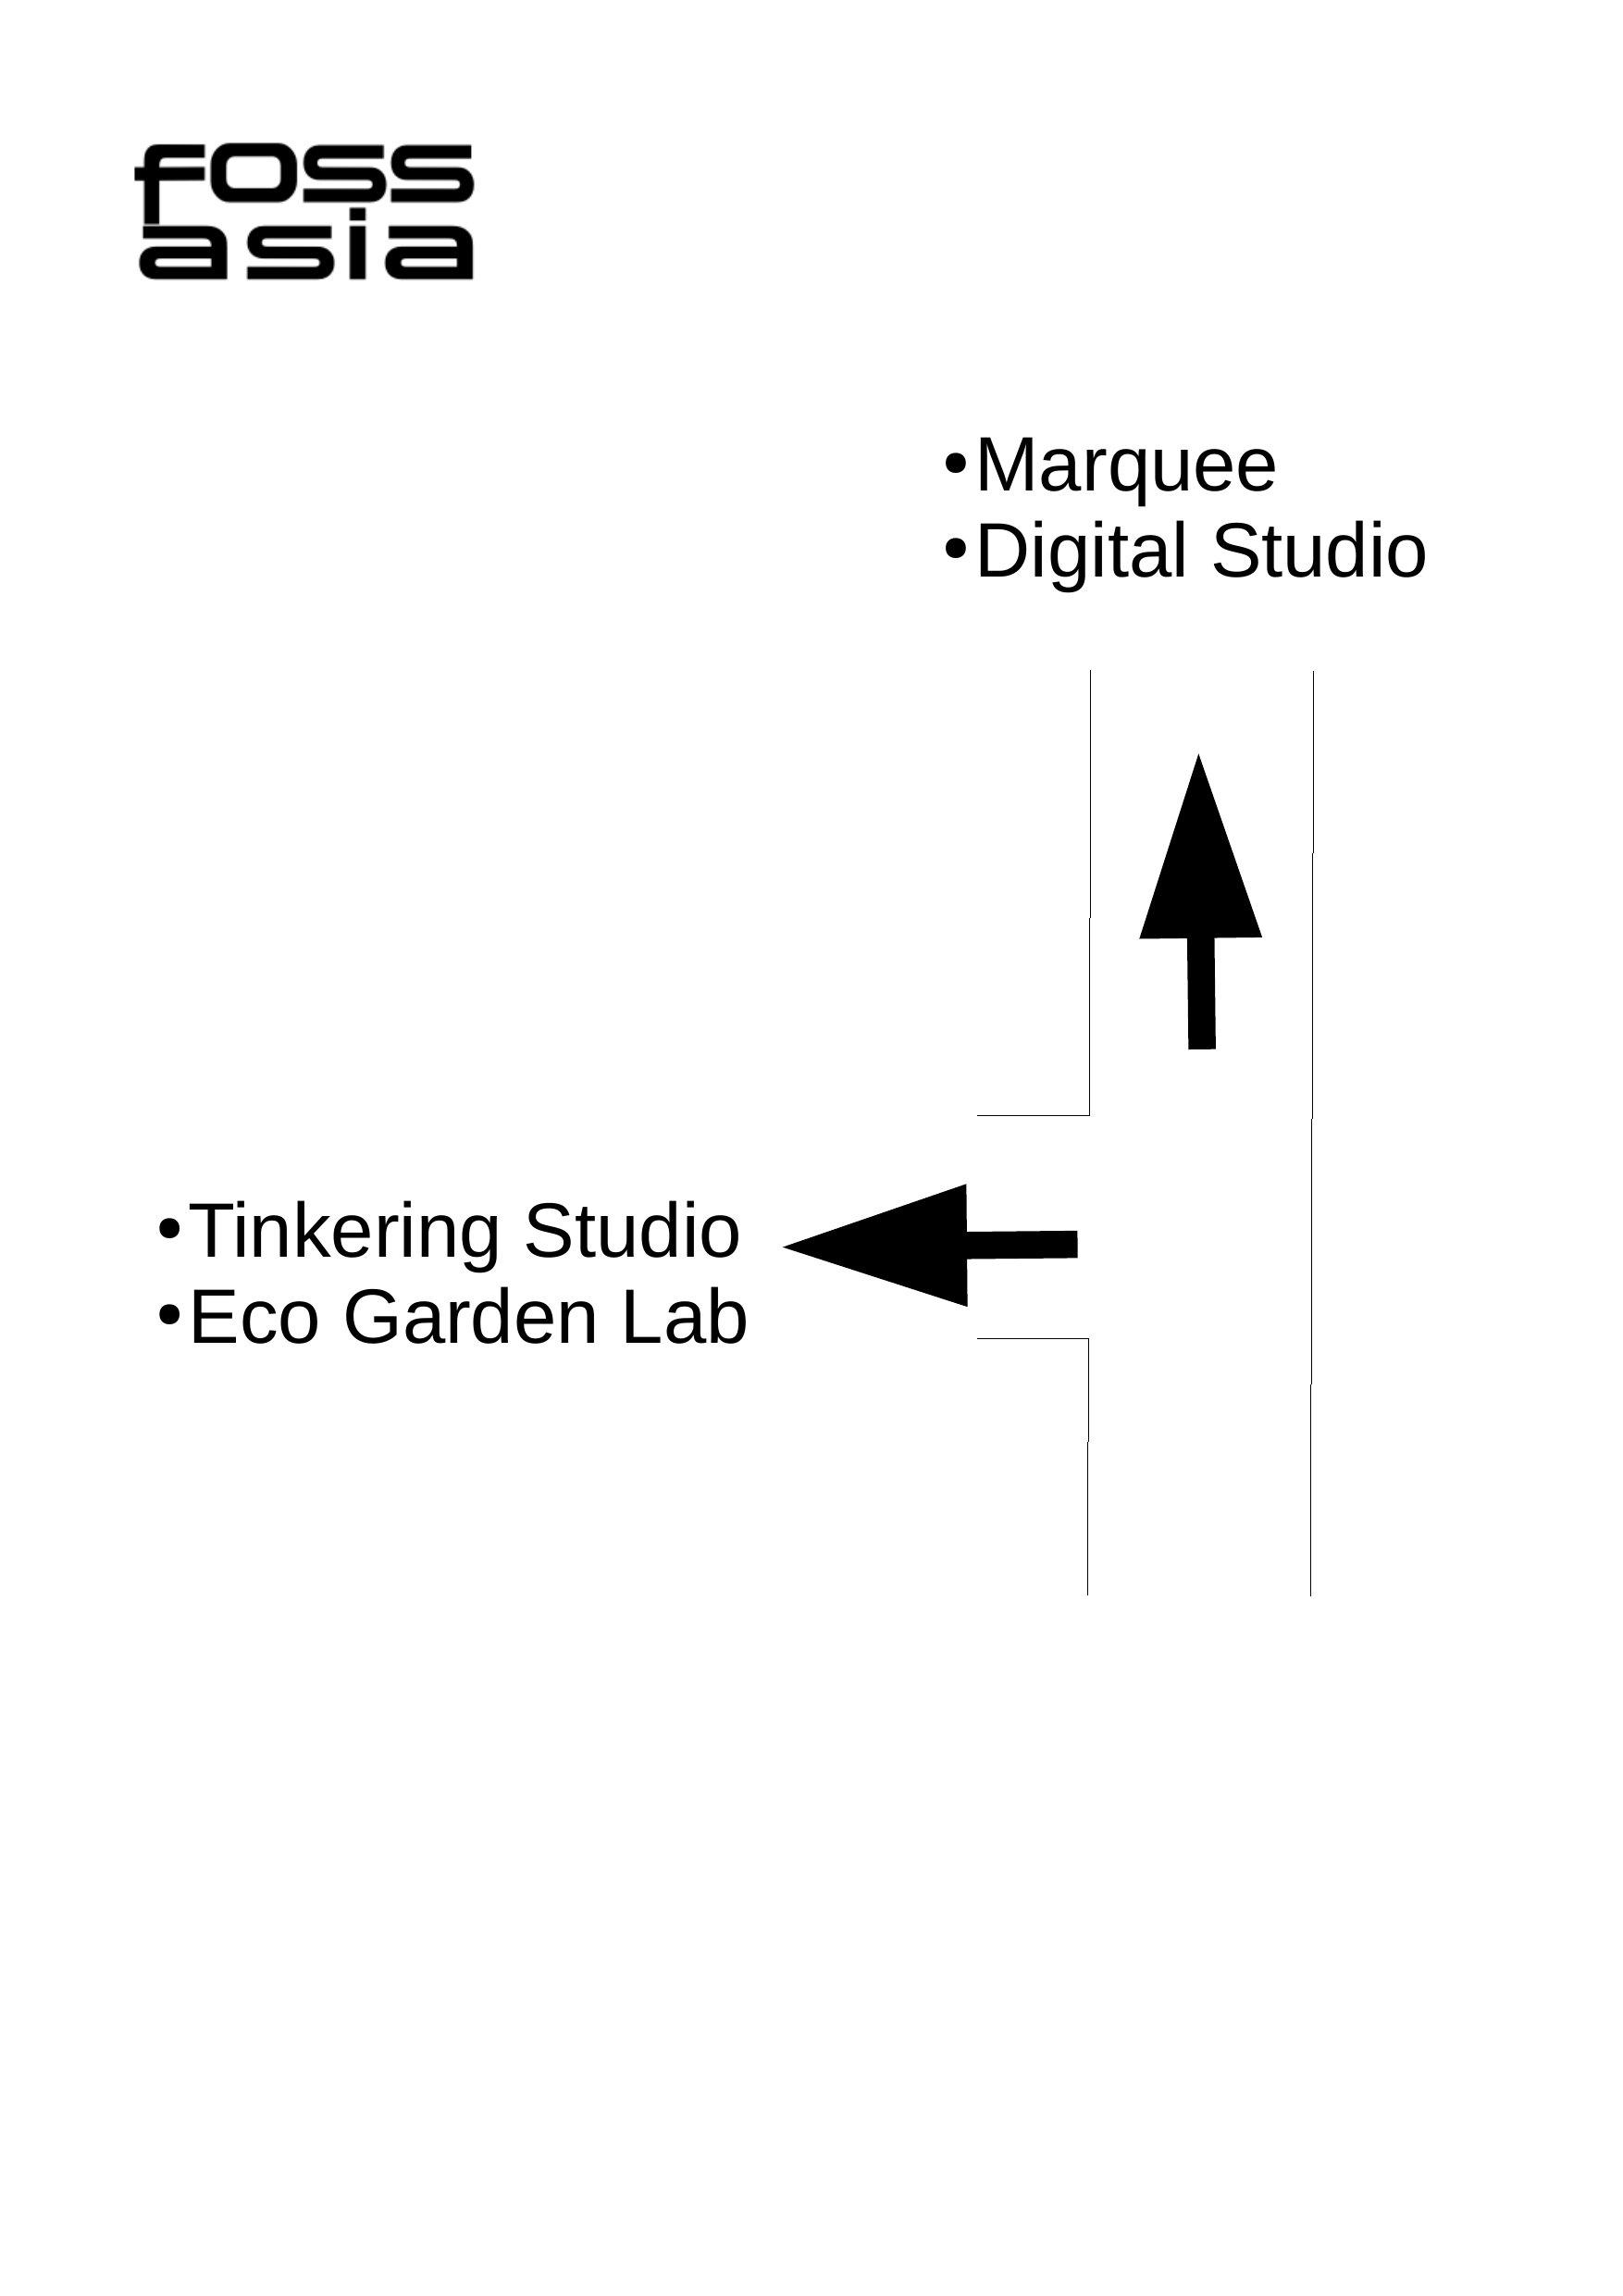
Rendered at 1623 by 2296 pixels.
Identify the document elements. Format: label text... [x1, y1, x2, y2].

picture [130, 139, 480, 285]
text_box Tinkering Studio Eco Garden Lab [142, 1180, 763, 1367]
text_box Marquee Digital Studio [928, 415, 1443, 602]
